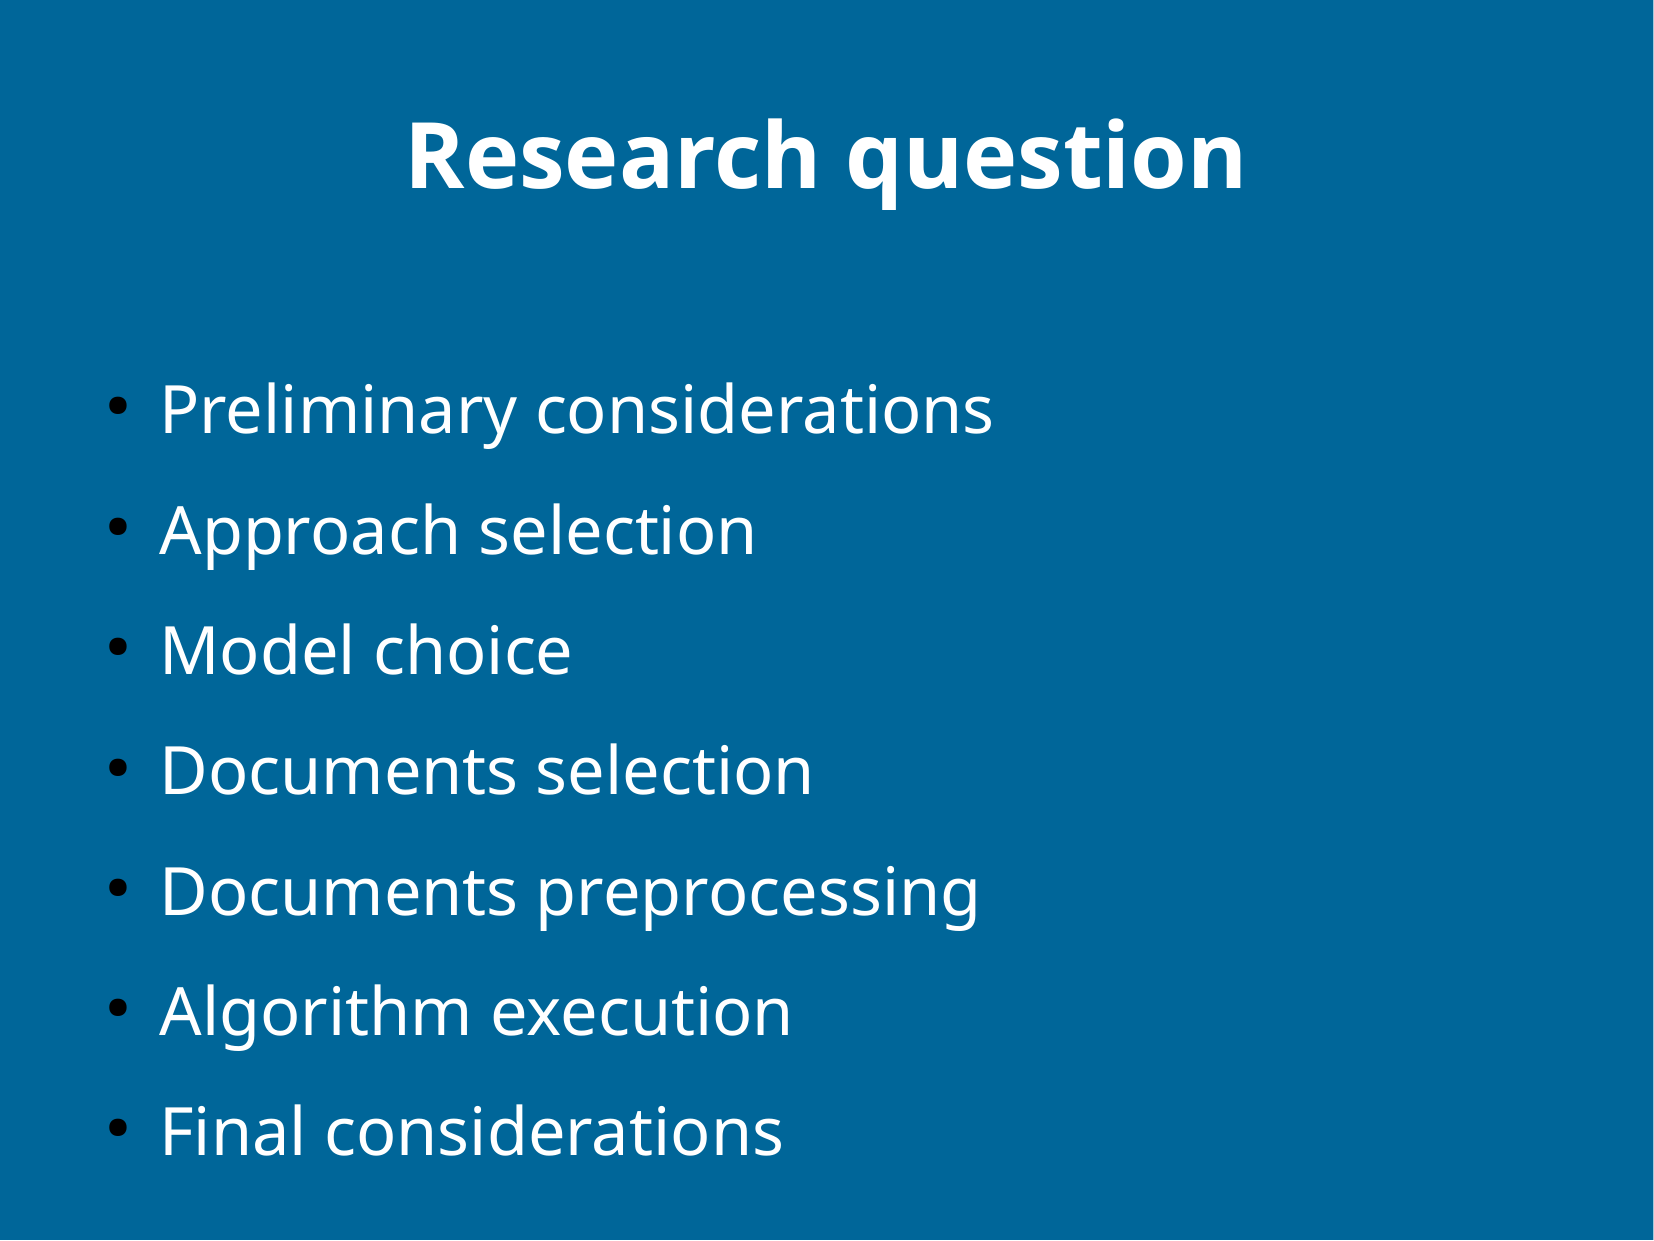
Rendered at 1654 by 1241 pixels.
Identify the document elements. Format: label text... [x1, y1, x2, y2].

title Research question [82, 49, 1571, 257]
list Preliminary considerations Approach selection Model choice Documents selection Documents preprocessing Algorithm execution Final considerations [88, 362, 1577, 1182]
